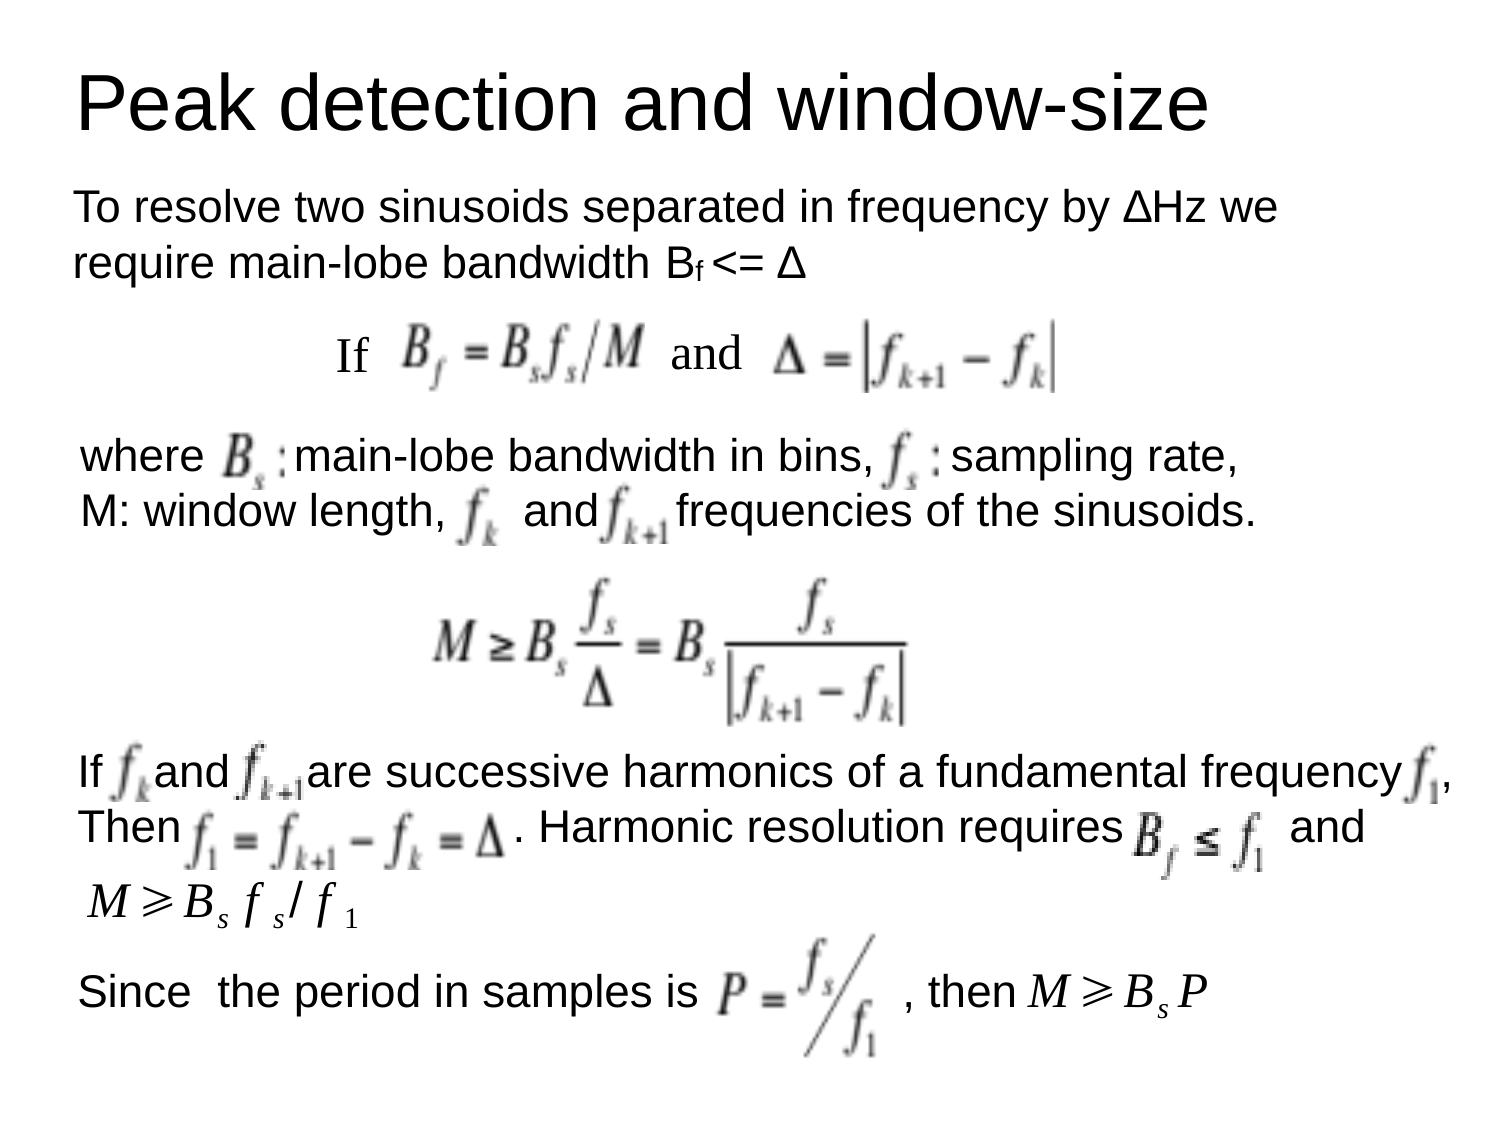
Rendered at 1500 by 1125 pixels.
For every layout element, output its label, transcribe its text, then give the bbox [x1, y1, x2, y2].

picture [424, 572, 910, 727]
title Peak detection and window-size [75, 9, 1426, 198]
text_box If [320, 315, 384, 391]
chart [1018, 962, 1218, 1026]
chart [78, 872, 365, 936]
picture [710, 928, 879, 1058]
text_box To resolve two sinusoids separated in frequency by ∆Hz we require main-lobe bandwidth Bf <= ∆ [57, 170, 1388, 311]
picture [179, 803, 507, 870]
picture [874, 422, 939, 490]
picture [450, 478, 501, 546]
picture [103, 734, 154, 802]
picture [227, 732, 305, 800]
picture [215, 423, 285, 490]
picture [765, 317, 1055, 393]
picture [1125, 804, 1263, 880]
picture [395, 317, 646, 393]
text_box If and are successive harmonics of a fundamental frequency , Then . Harmonic resolution requires and Since the period in samples is , then [62, 734, 1486, 1025]
picture [1396, 736, 1439, 804]
text_box and [655, 311, 758, 387]
text_box where main-lobe bandwidth in bins, sampling rate, M: window length, and frequencies of the sinusoids. [65, 418, 1273, 544]
picture [592, 476, 670, 544]
